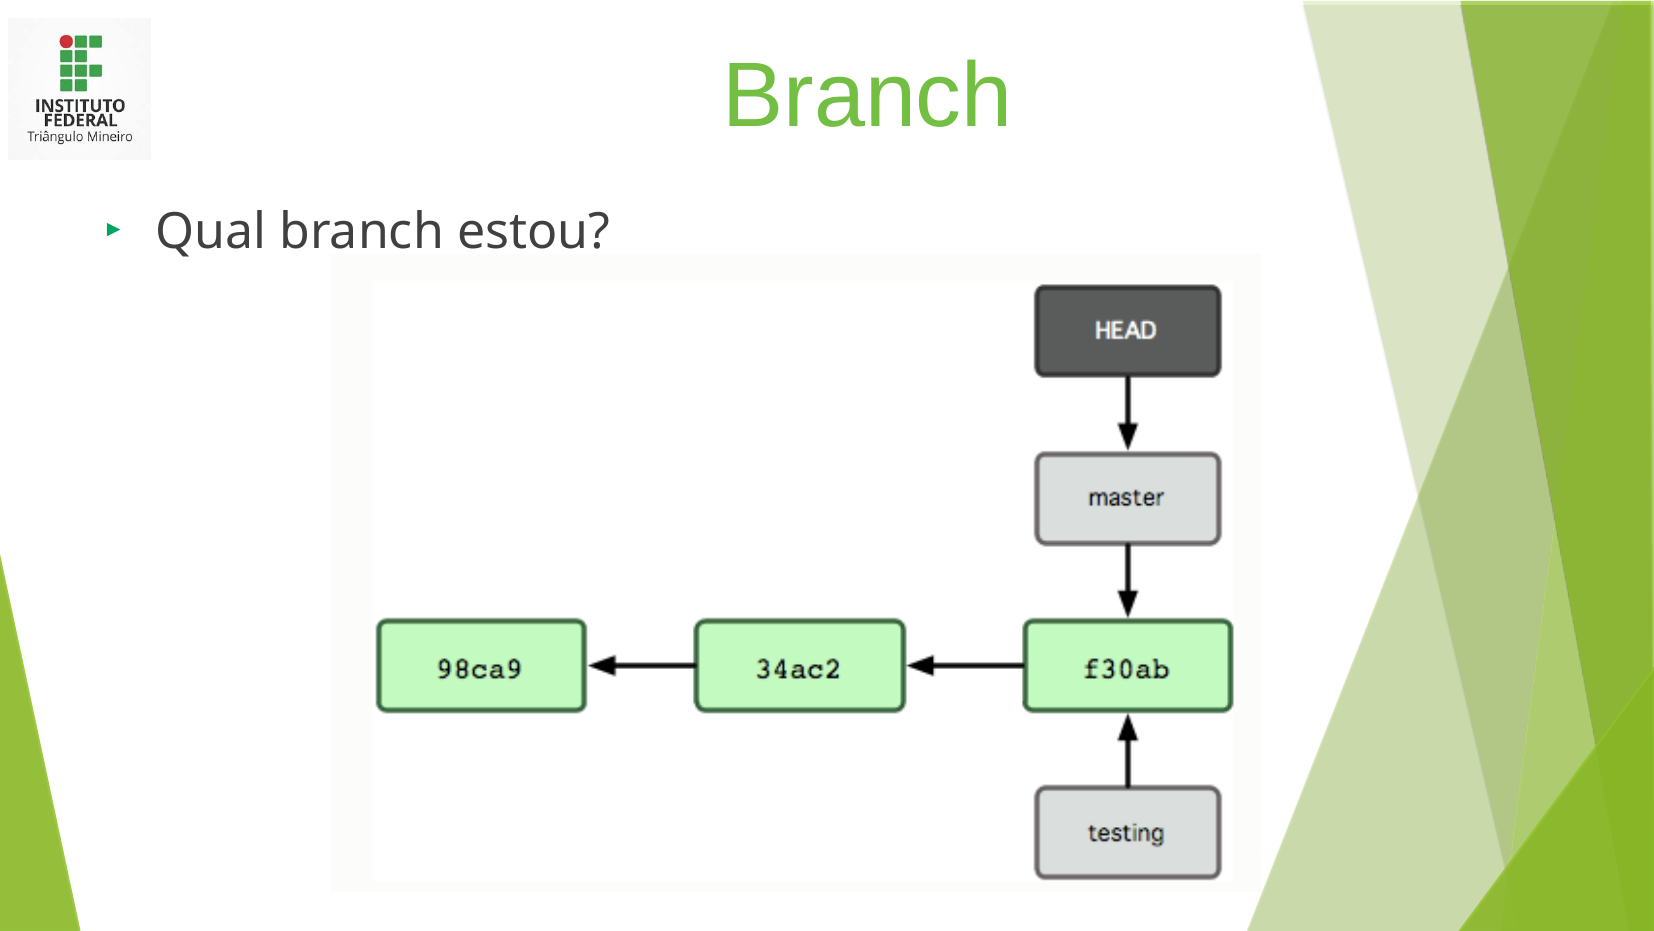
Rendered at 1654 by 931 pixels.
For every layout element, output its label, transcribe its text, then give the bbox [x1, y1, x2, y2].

list Qual branch estou? [82, 195, 1571, 758]
picture [330, 254, 1261, 892]
picture [8, 18, 151, 160]
title Branch [165, 31, 1571, 160]
